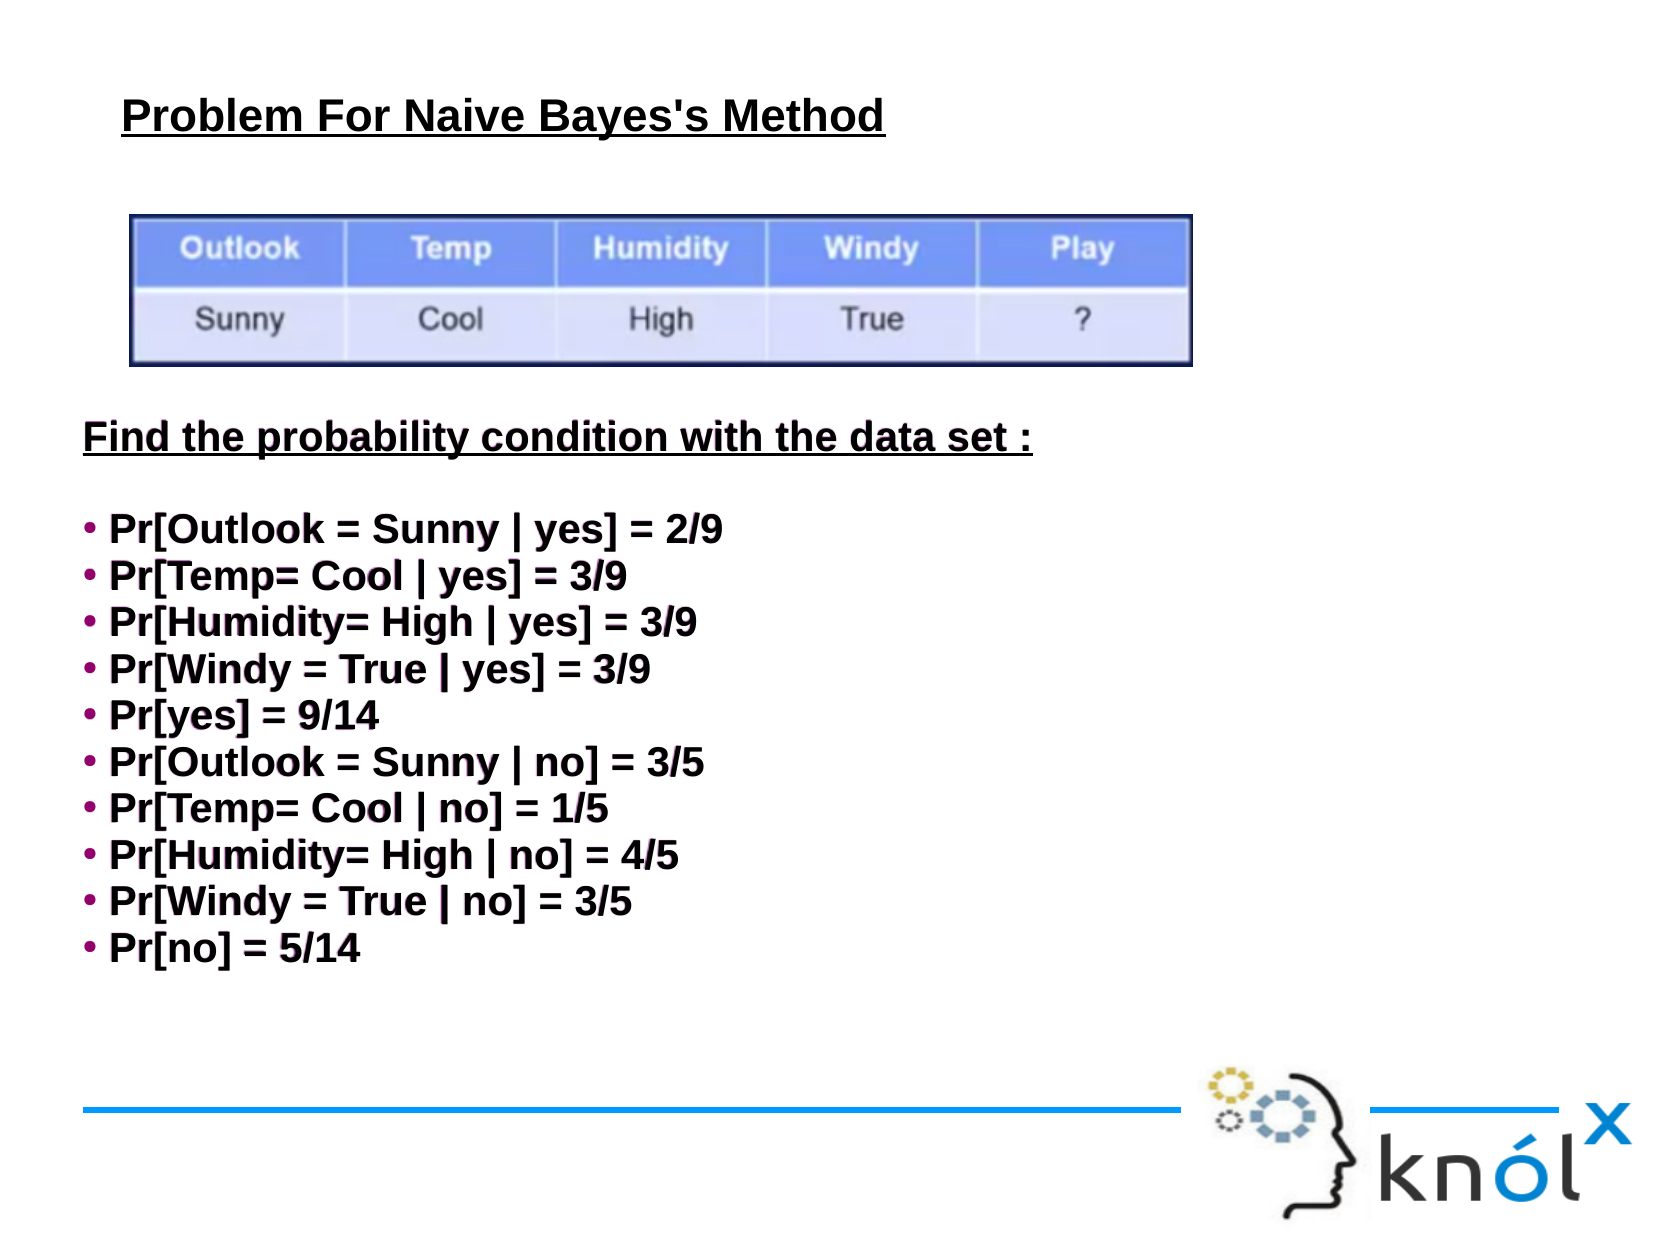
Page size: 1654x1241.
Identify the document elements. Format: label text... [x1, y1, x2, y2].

picture [129, 214, 1193, 367]
picture [1196, 1064, 1643, 1229]
subtitle Find the probability condition with the data set : Pr[Outlook = Sunny | yes] = 2/9 Pr[Temp= Cool | yes] = 3/9 Pr[Humidity= High | yes] = 3/9 Pr[Windy = True | yes] = 3/9 Pr[yes] = 9/14 Pr[Outlook = Sunny | no] = 3/5 Pr[Temp= Cool | no] = 1/5 Pr[Humidity= High | no] = 4/5 Pr[Windy = True | no] = 3/5 Pr[no] = 5/14 [82, 35, 1571, 1024]
text_box Problem For Naive Bayes's Method [106, 82, 1418, 149]
